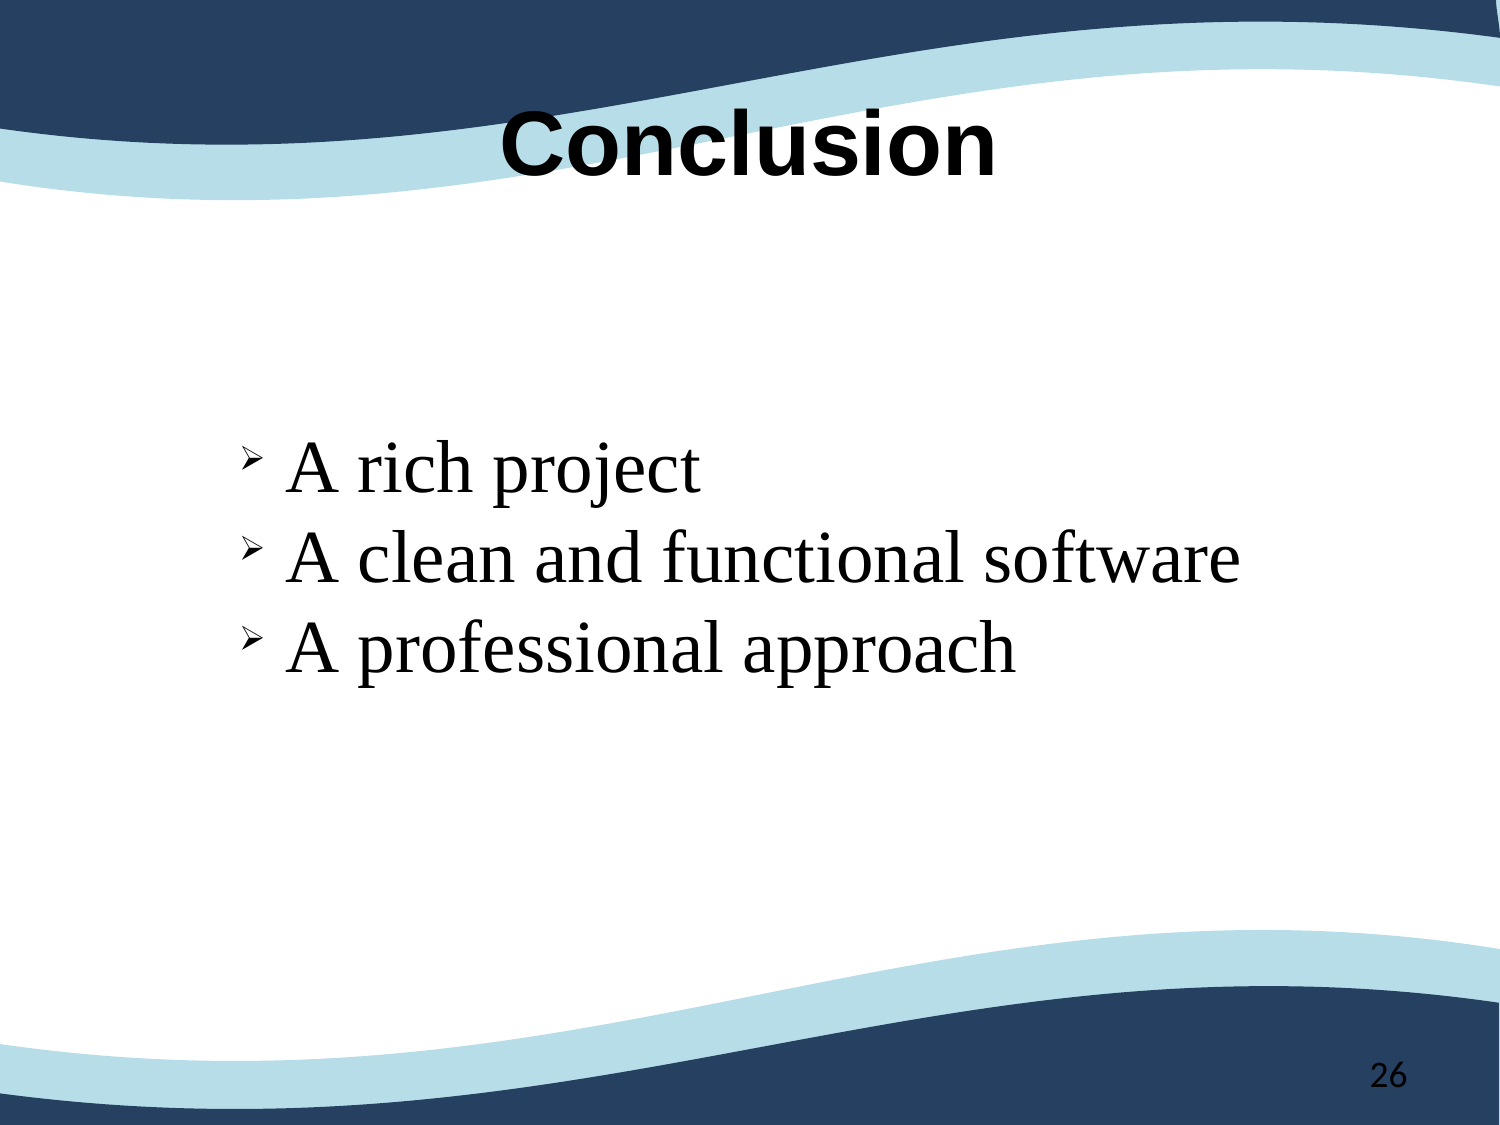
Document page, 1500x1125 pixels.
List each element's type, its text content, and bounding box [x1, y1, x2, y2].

title Conclusion [75, 21, 1424, 257]
text_box A rich project A clean and functional software A professional approach [224, 409, 1276, 774]
